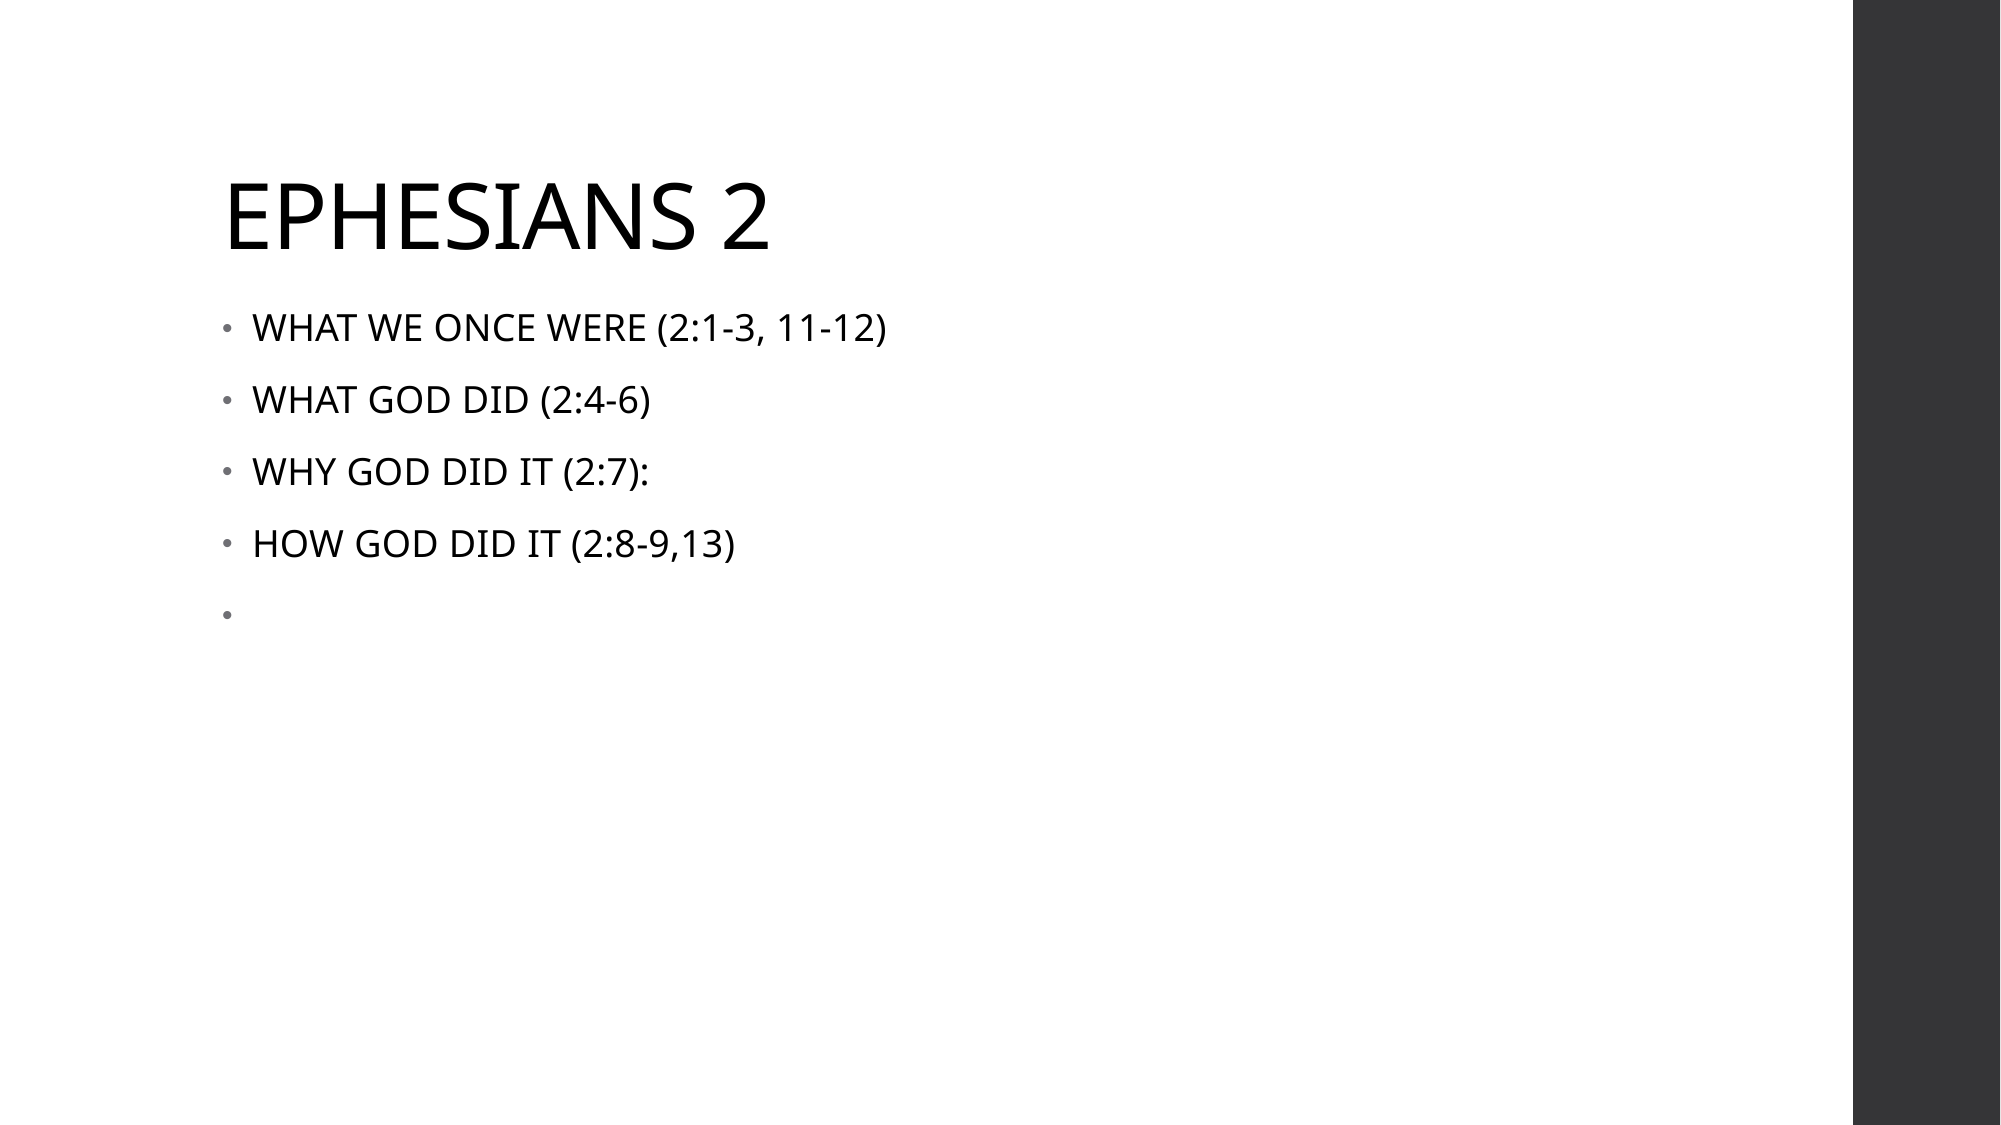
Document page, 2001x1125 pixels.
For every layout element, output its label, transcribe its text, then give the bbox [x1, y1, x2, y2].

title EPHESIANS 2 [206, 60, 1797, 278]
list WHAT WE ONCE WERE (2:1-3, 11-12) WHAT GOD DID (2:4-6) WHY GOD DID IT (2:7): HOW GOD DID IT (2:8-9,13) [206, 299, 1617, 1014]
